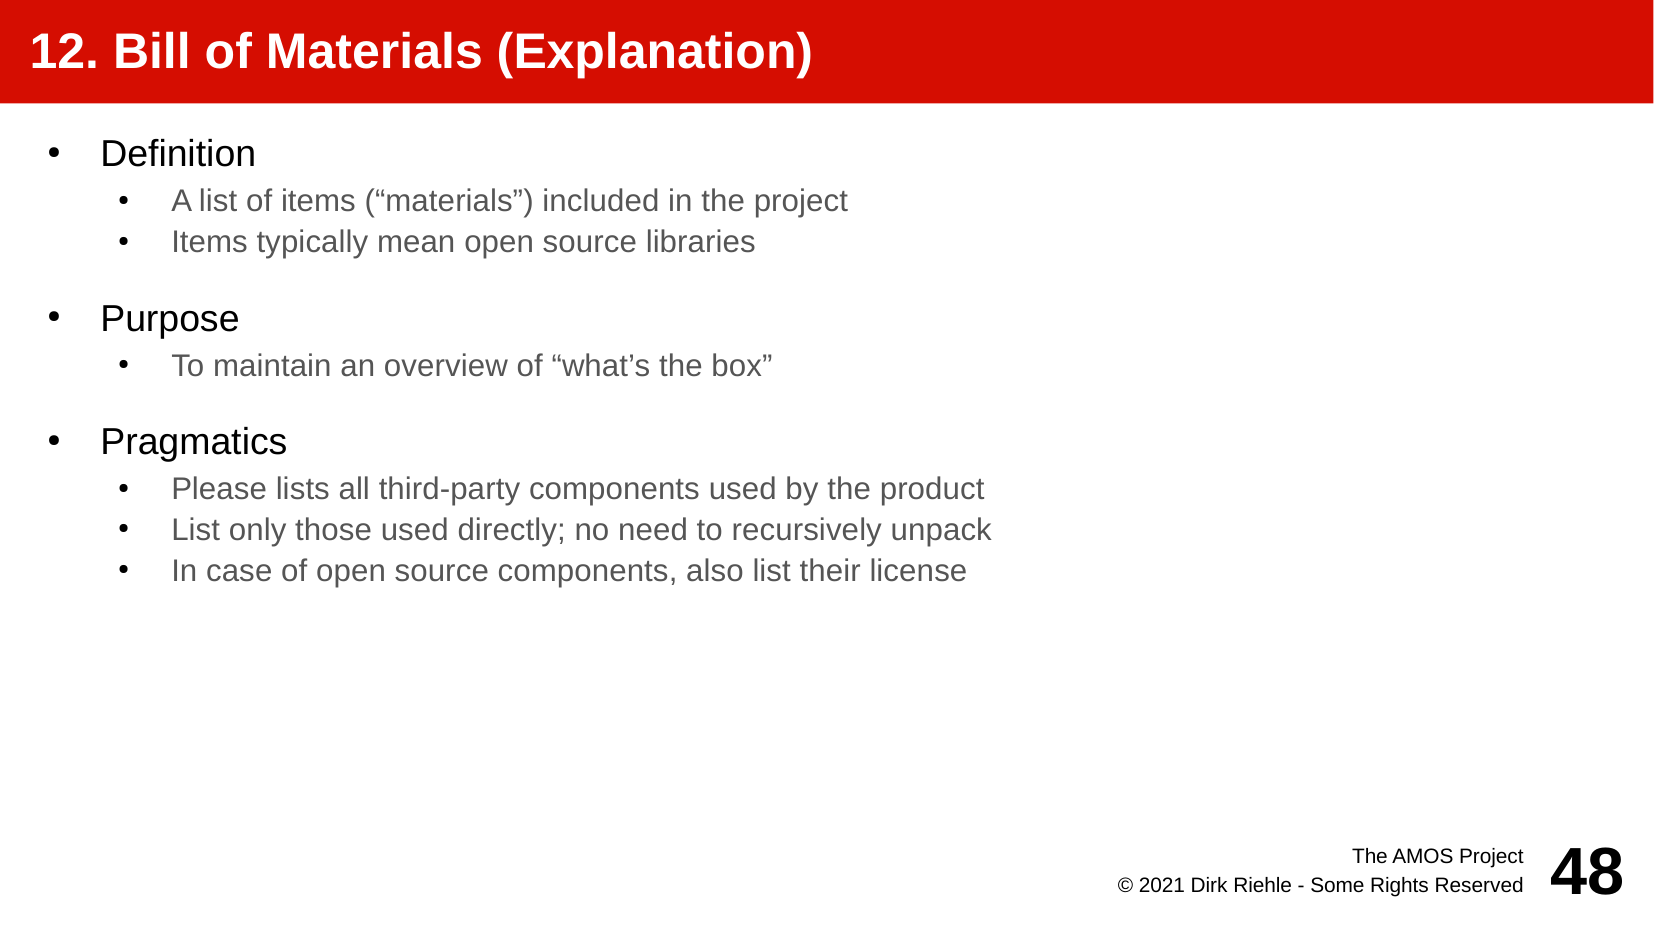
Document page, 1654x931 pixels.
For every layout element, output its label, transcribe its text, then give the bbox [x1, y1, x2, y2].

list Definition A list of items (“materials”) included in the project Items typically mean open source libraries Purpose To maintain an overview of “what’s the box” Pragmatics Please lists all third-party components used by the product List only those used directly; no need to recursively unpack In case of open source components, also list their license [29, 132, 1625, 813]
title 12. Bill of Materials (Explanation) [0, 0, 1654, 104]
